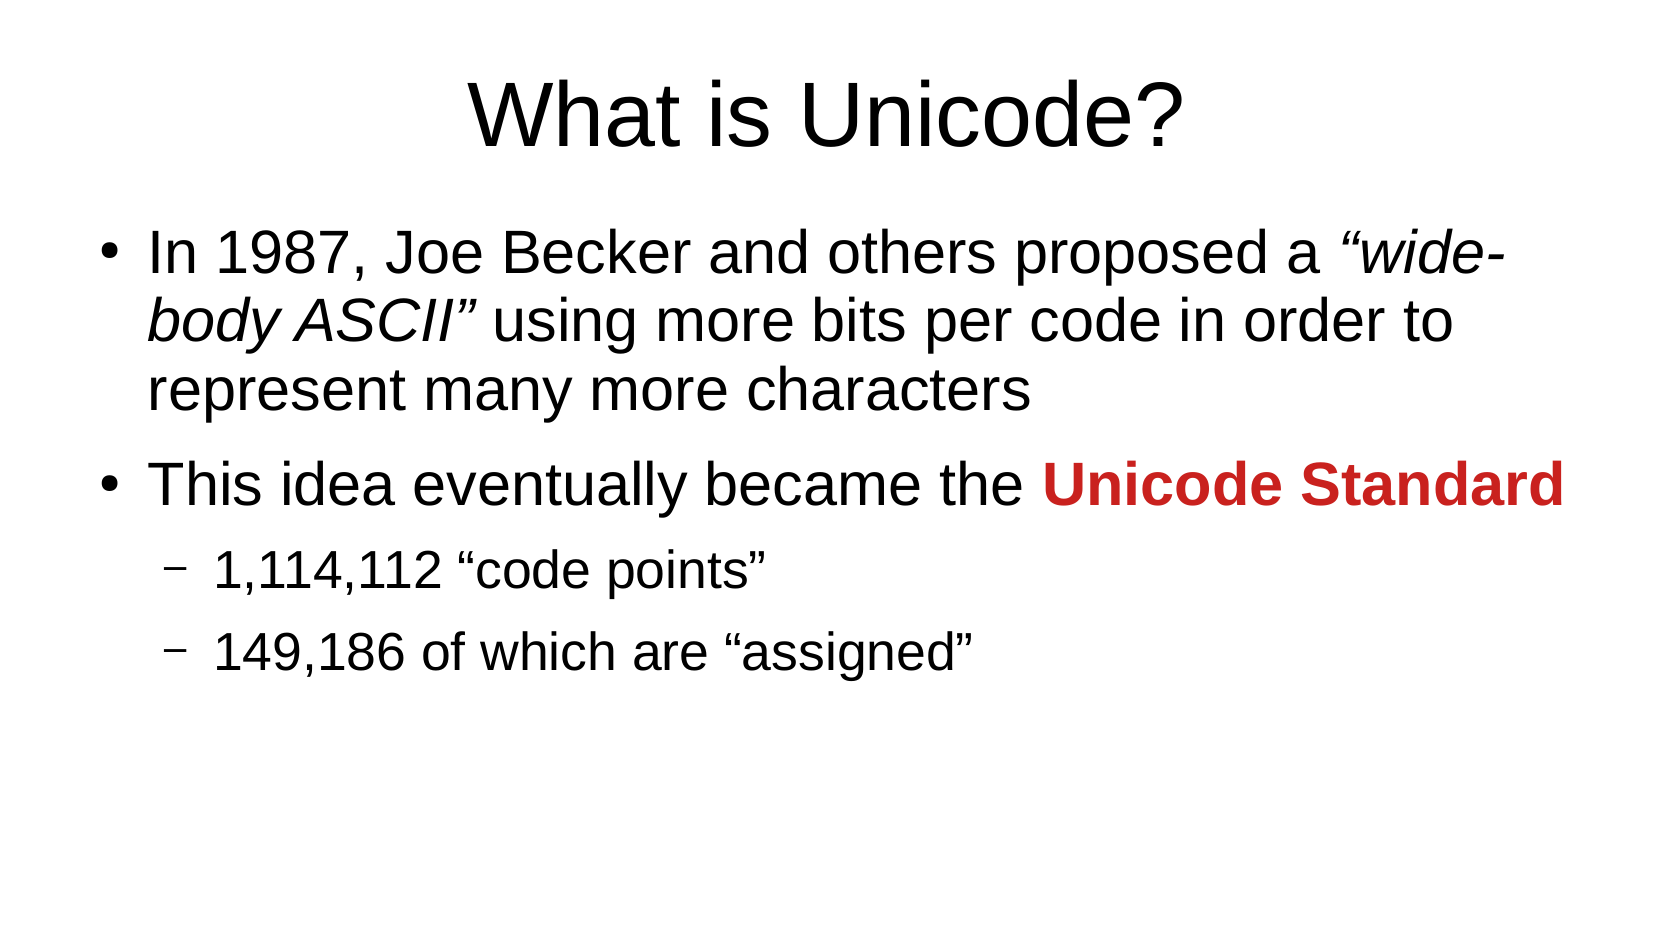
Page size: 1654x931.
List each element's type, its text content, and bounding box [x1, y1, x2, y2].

list In 1987, Joe Becker and others proposed a “wide-body ASCII” using more bits per code in order to represent many more characters This idea eventually became the Unicode Standard 1,114,112 “code points” 149,186 of which are “assigned” [82, 217, 1571, 758]
title What is Unicode? [82, 37, 1571, 193]
